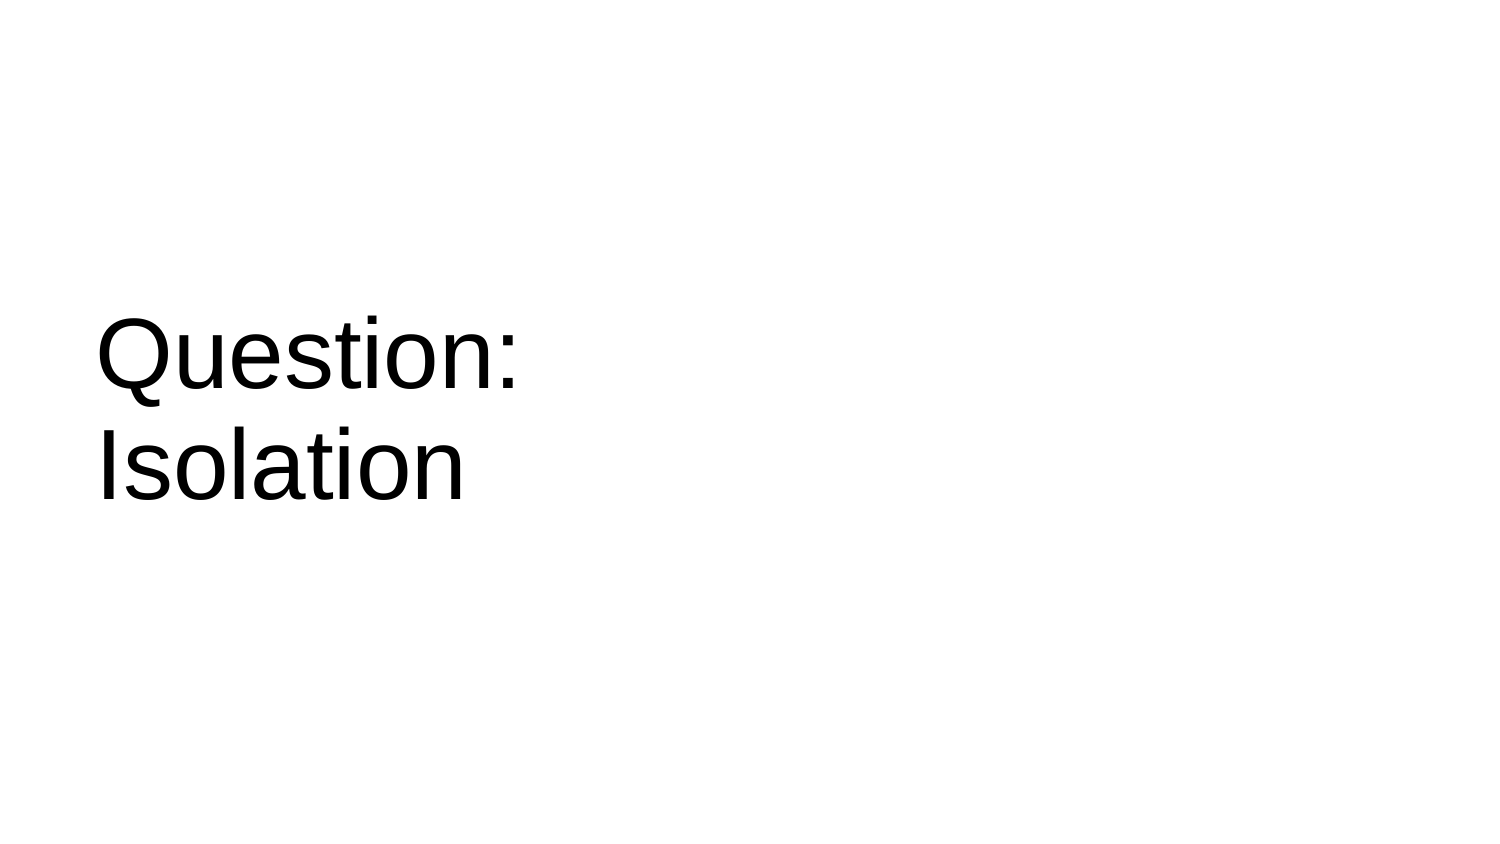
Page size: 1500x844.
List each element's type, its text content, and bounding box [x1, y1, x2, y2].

title Question: Isolation [80, 73, 1125, 745]
